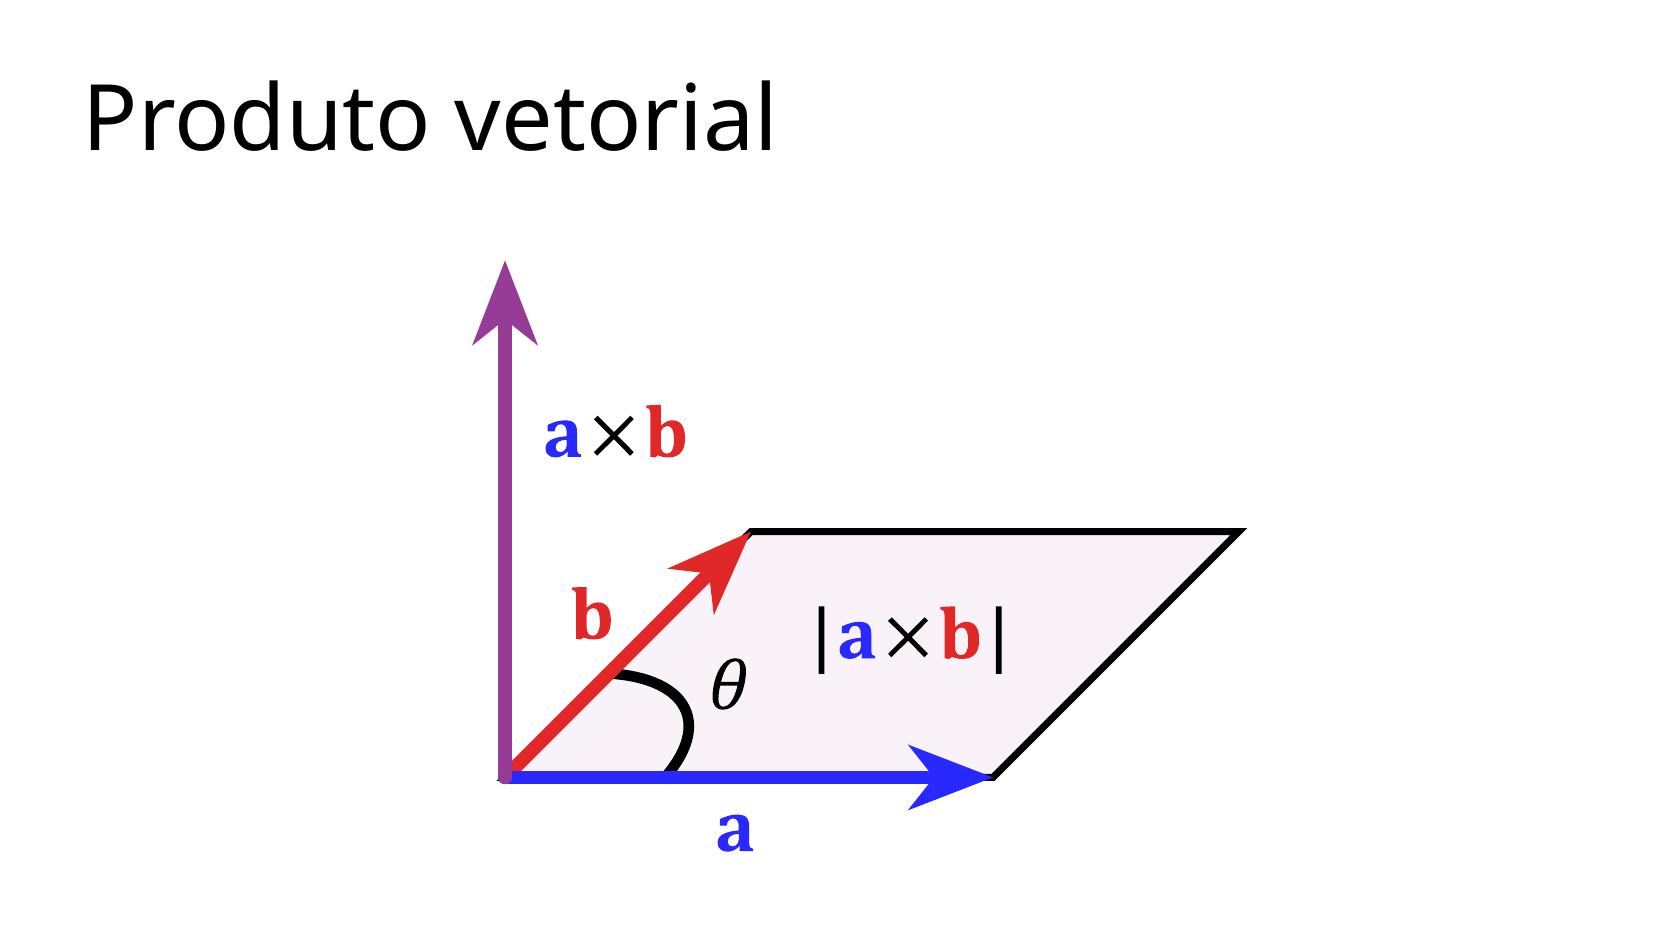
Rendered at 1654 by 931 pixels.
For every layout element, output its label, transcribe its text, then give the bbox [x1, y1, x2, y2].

picture [437, 212, 1288, 878]
title Produto vetorial [82, 37, 1571, 193]
